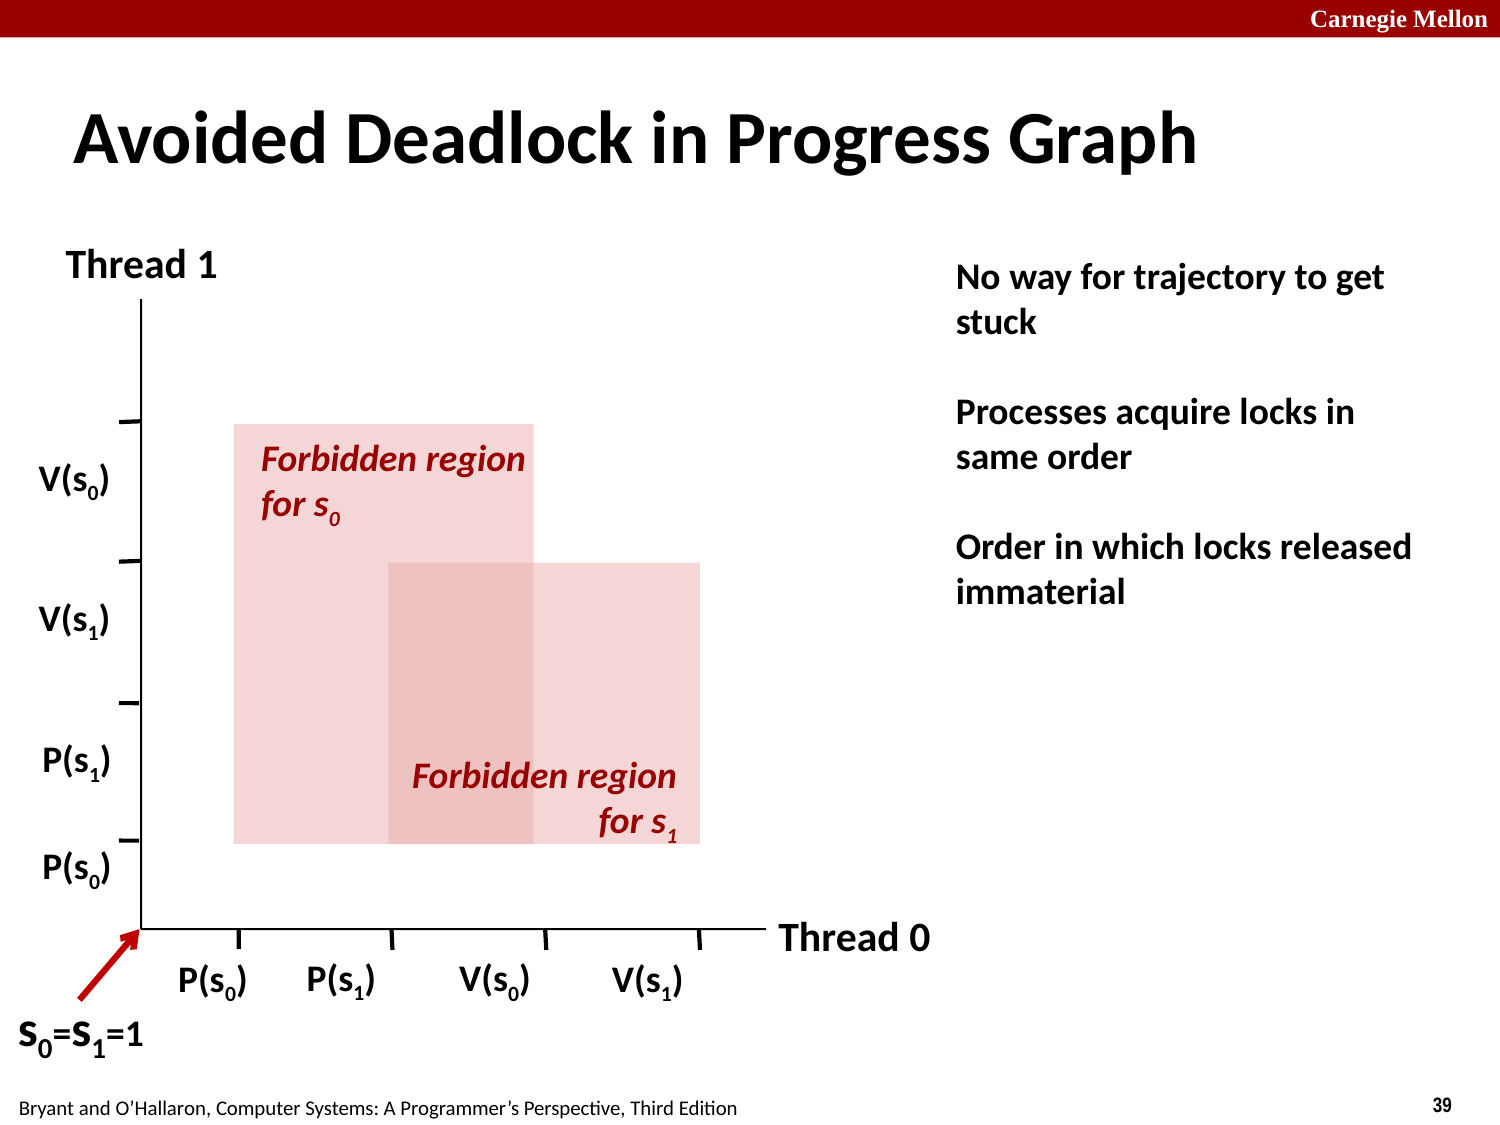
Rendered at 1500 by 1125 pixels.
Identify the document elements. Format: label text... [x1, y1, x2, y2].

text_box V(s0) [23, 446, 126, 513]
text_box Forbidden region for s1 [397, 743, 693, 855]
text_box Thread 1 [50, 229, 233, 295]
text_box P(s0) [163, 947, 263, 1014]
text_box No way for trajectory to get stuck Processes acquire locks in same order Order in which locks released immaterial [941, 252, 1451, 613]
text_box P(s1) [291, 946, 392, 1013]
text_box P(s0) [27, 834, 127, 901]
text_box s0=s1=1 [3, 996, 159, 1065]
title Avoided Deadlock in Progress Graph [58, 71, 1304, 197]
text_box Thread 0 [763, 901, 946, 967]
text_box V(s0) [444, 946, 549, 1013]
text_box [233, 424, 700, 845]
text_box V(s1) [23, 586, 126, 653]
text_box P(s1) [27, 727, 127, 794]
text_box V(s1) [597, 947, 699, 1014]
text_box Forbidden region for s0 [246, 426, 542, 538]
